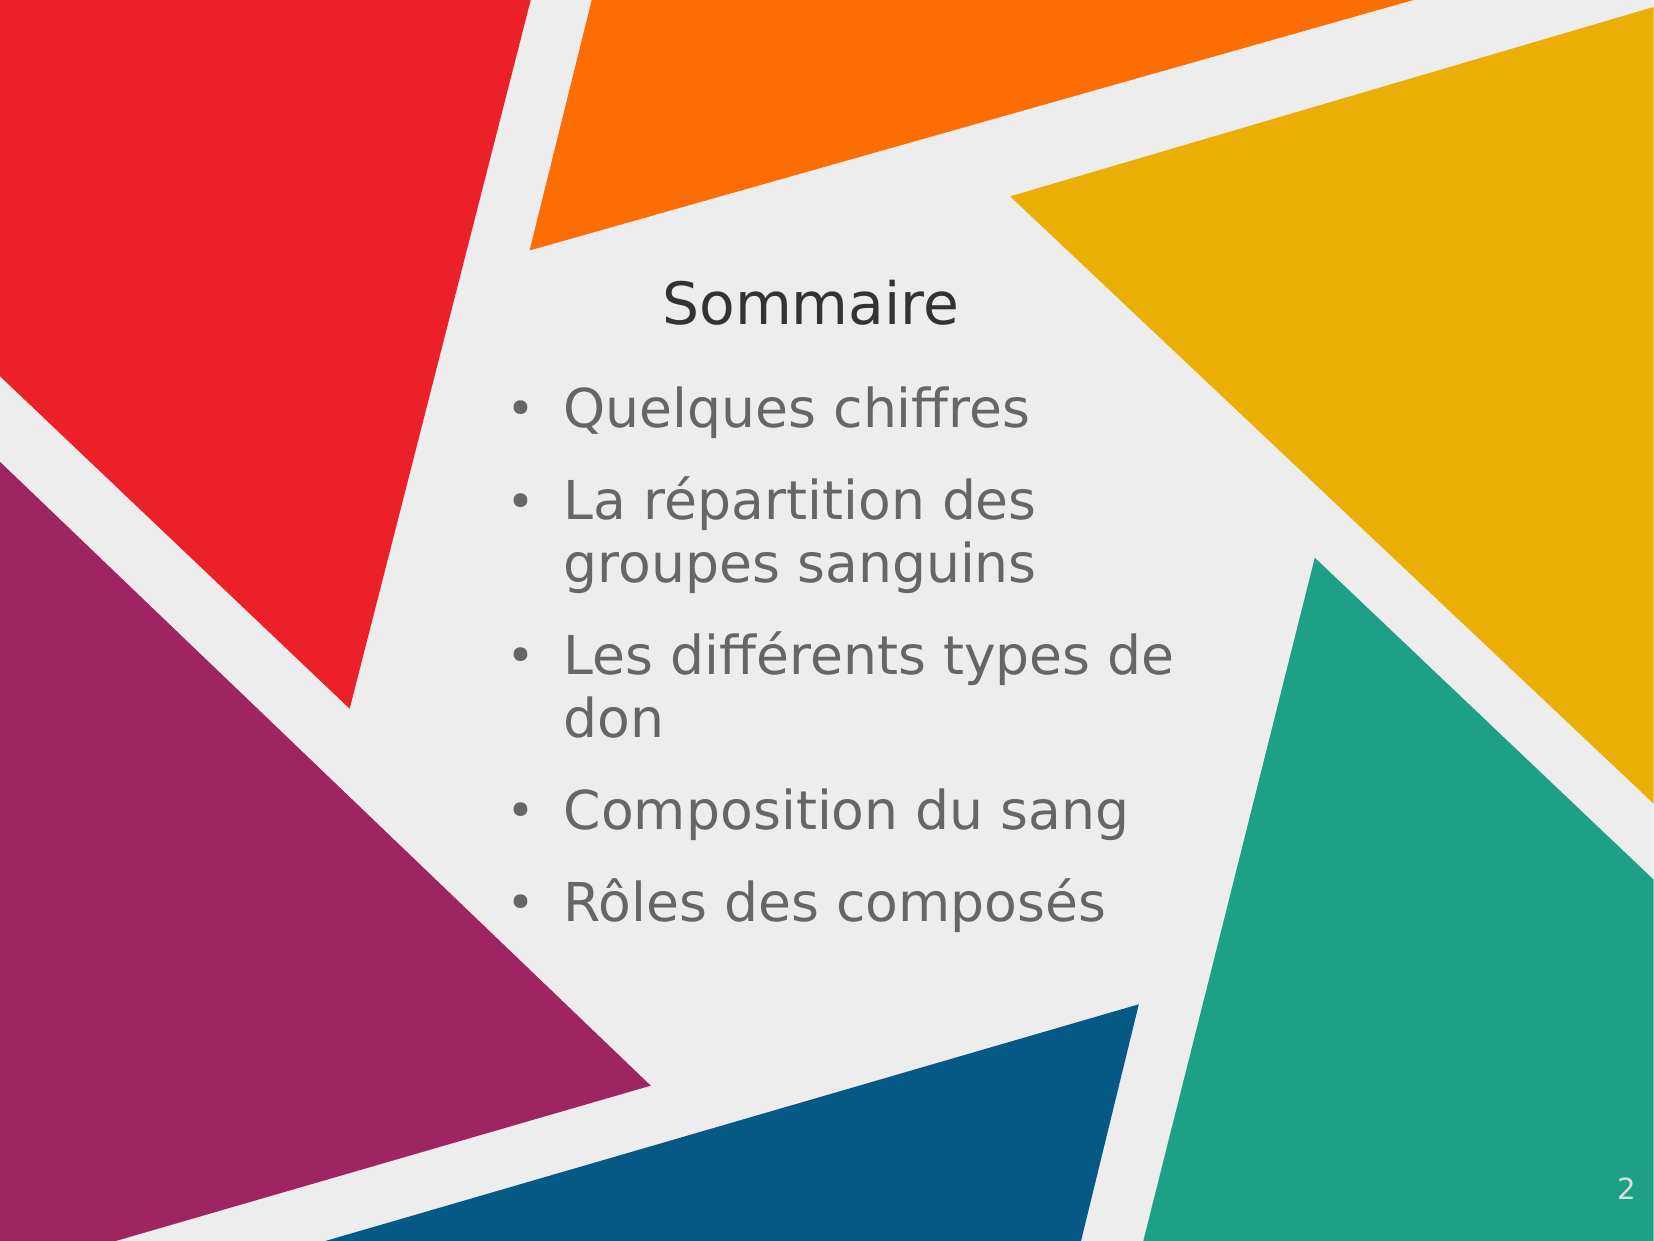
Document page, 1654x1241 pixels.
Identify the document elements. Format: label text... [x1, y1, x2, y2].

list Quelques chiffres La répartition des groupes sanguins Les différents types de don Composition du sang Rôles des composés [493, 377, 1217, 935]
title Sommaire [452, 200, 1170, 408]
